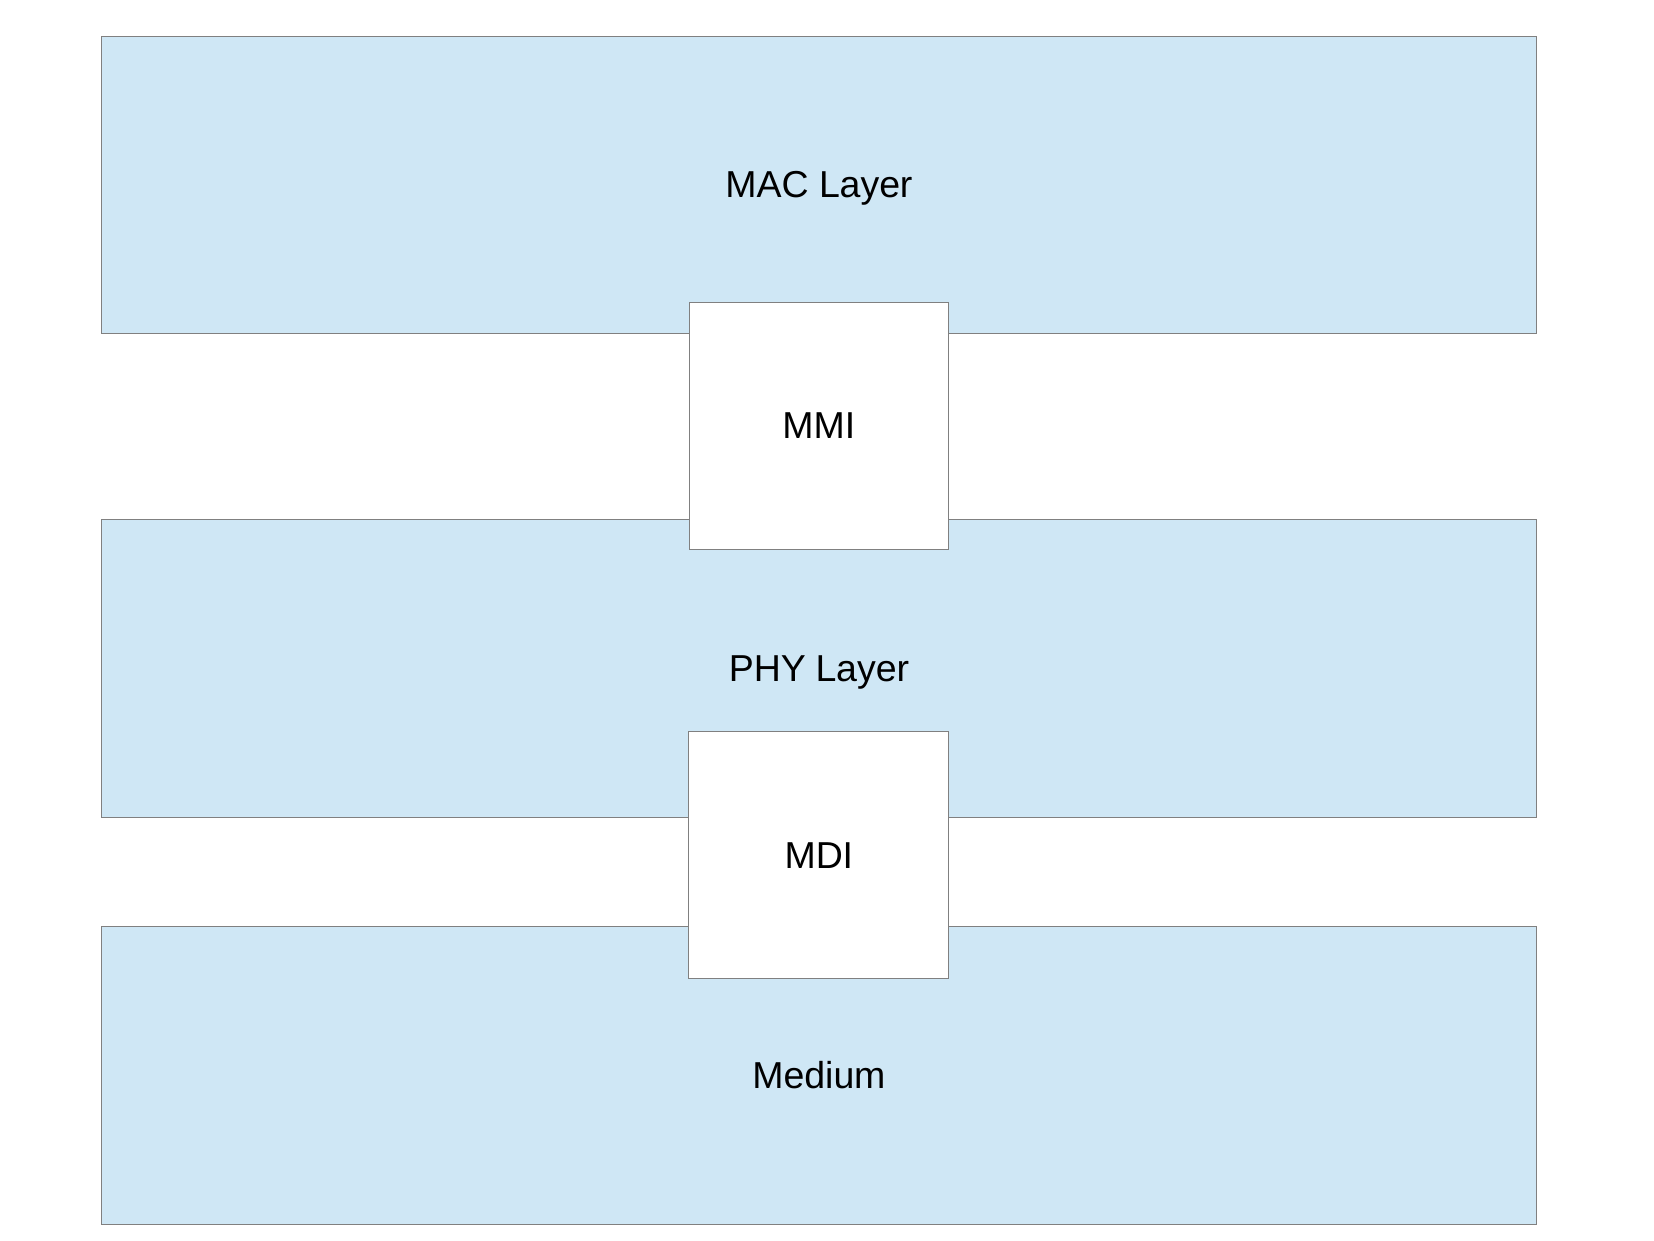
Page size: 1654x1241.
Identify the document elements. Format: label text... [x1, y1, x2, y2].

text_box PHY Layer [101, 519, 1537, 818]
text_box MAC Layer [101, 36, 1537, 334]
text_box MMI [689, 302, 949, 550]
text_box MDI [688, 731, 949, 979]
text_box Medium [101, 926, 1537, 1225]
